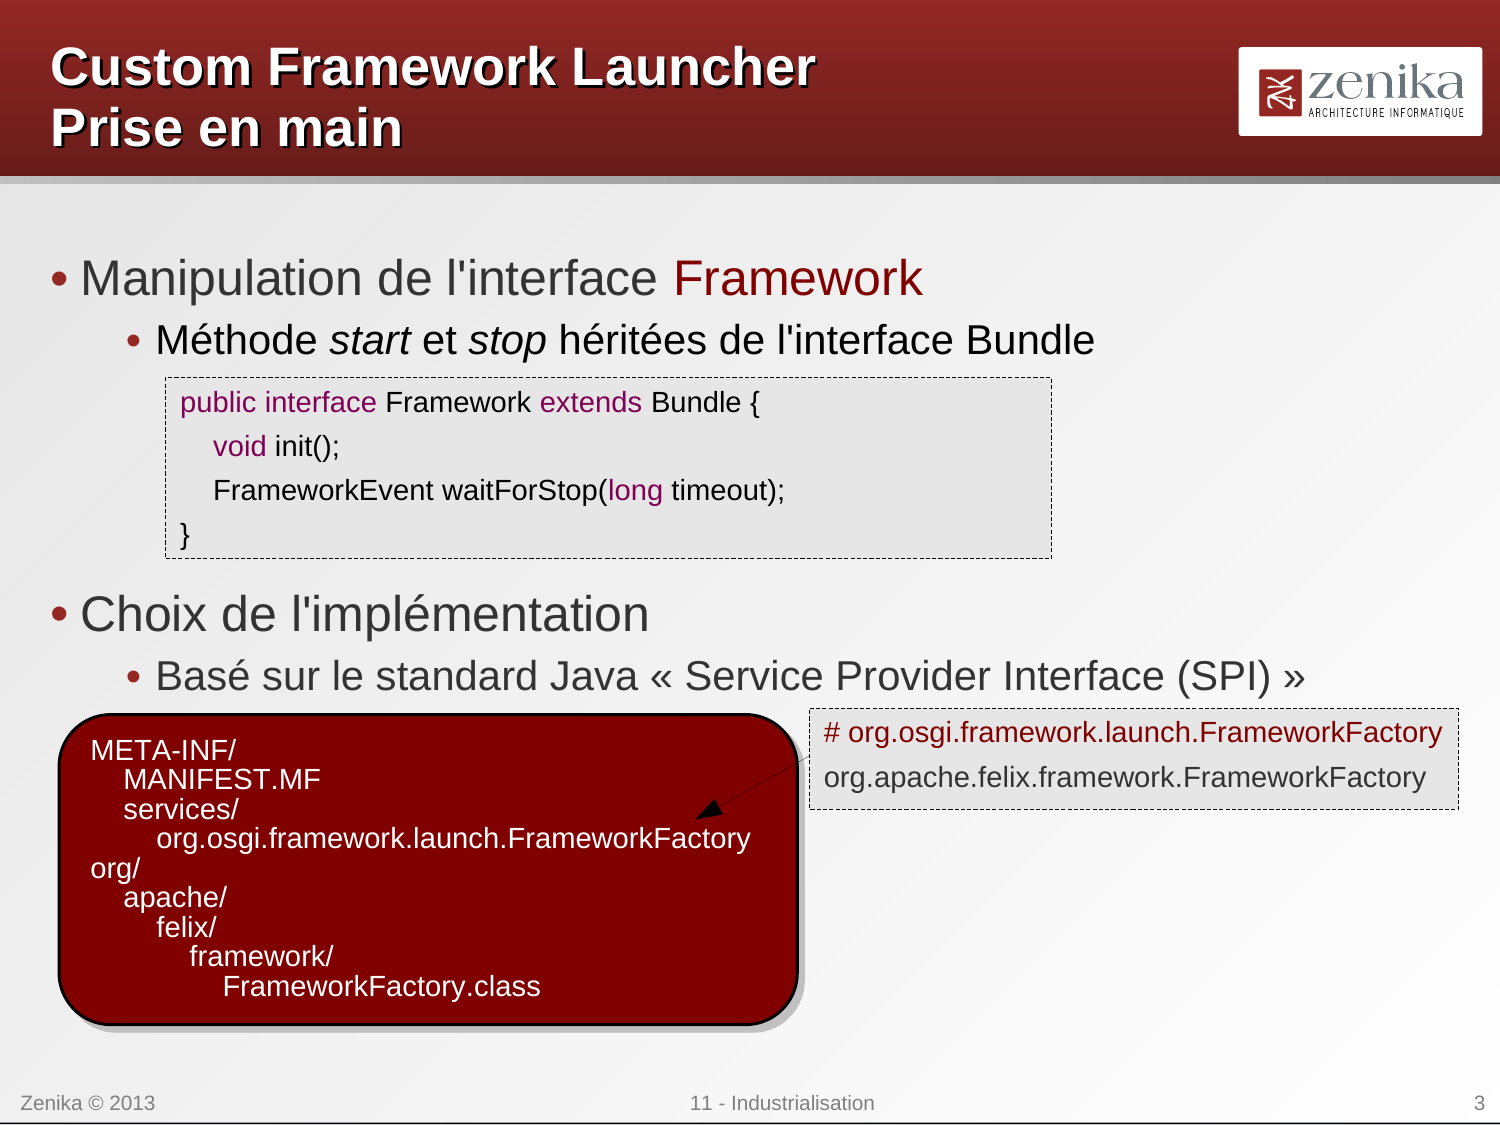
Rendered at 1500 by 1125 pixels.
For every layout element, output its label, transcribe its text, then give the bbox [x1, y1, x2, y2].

title Custom Framework Launcher Prise en main [50, 15, 1206, 180]
list public interface Framework extends Bundle { void init(); FrameworkEvent waitForStop(long timeout); } [165, 377, 1052, 559]
text_box META-INF/ MANIFEST.MF services/ org.osgi.framework.launch.FrameworkFactory org/ apache/ felix/ framework/ FrameworkFactory.class [59, 714, 798, 1025]
list Manipulation de l'interface Framework Méthode start et stop héritées de l'interface Bundle Choix de l'implémentation Basé sur le standard Java « Service Provider Interface (SPI) » [50, 249, 1435, 1079]
picture [1257, 58, 1464, 125]
list # org.osgi.framework.launch.FrameworkFactory org.apache.felix.framework.FrameworkFactory [809, 708, 1459, 810]
